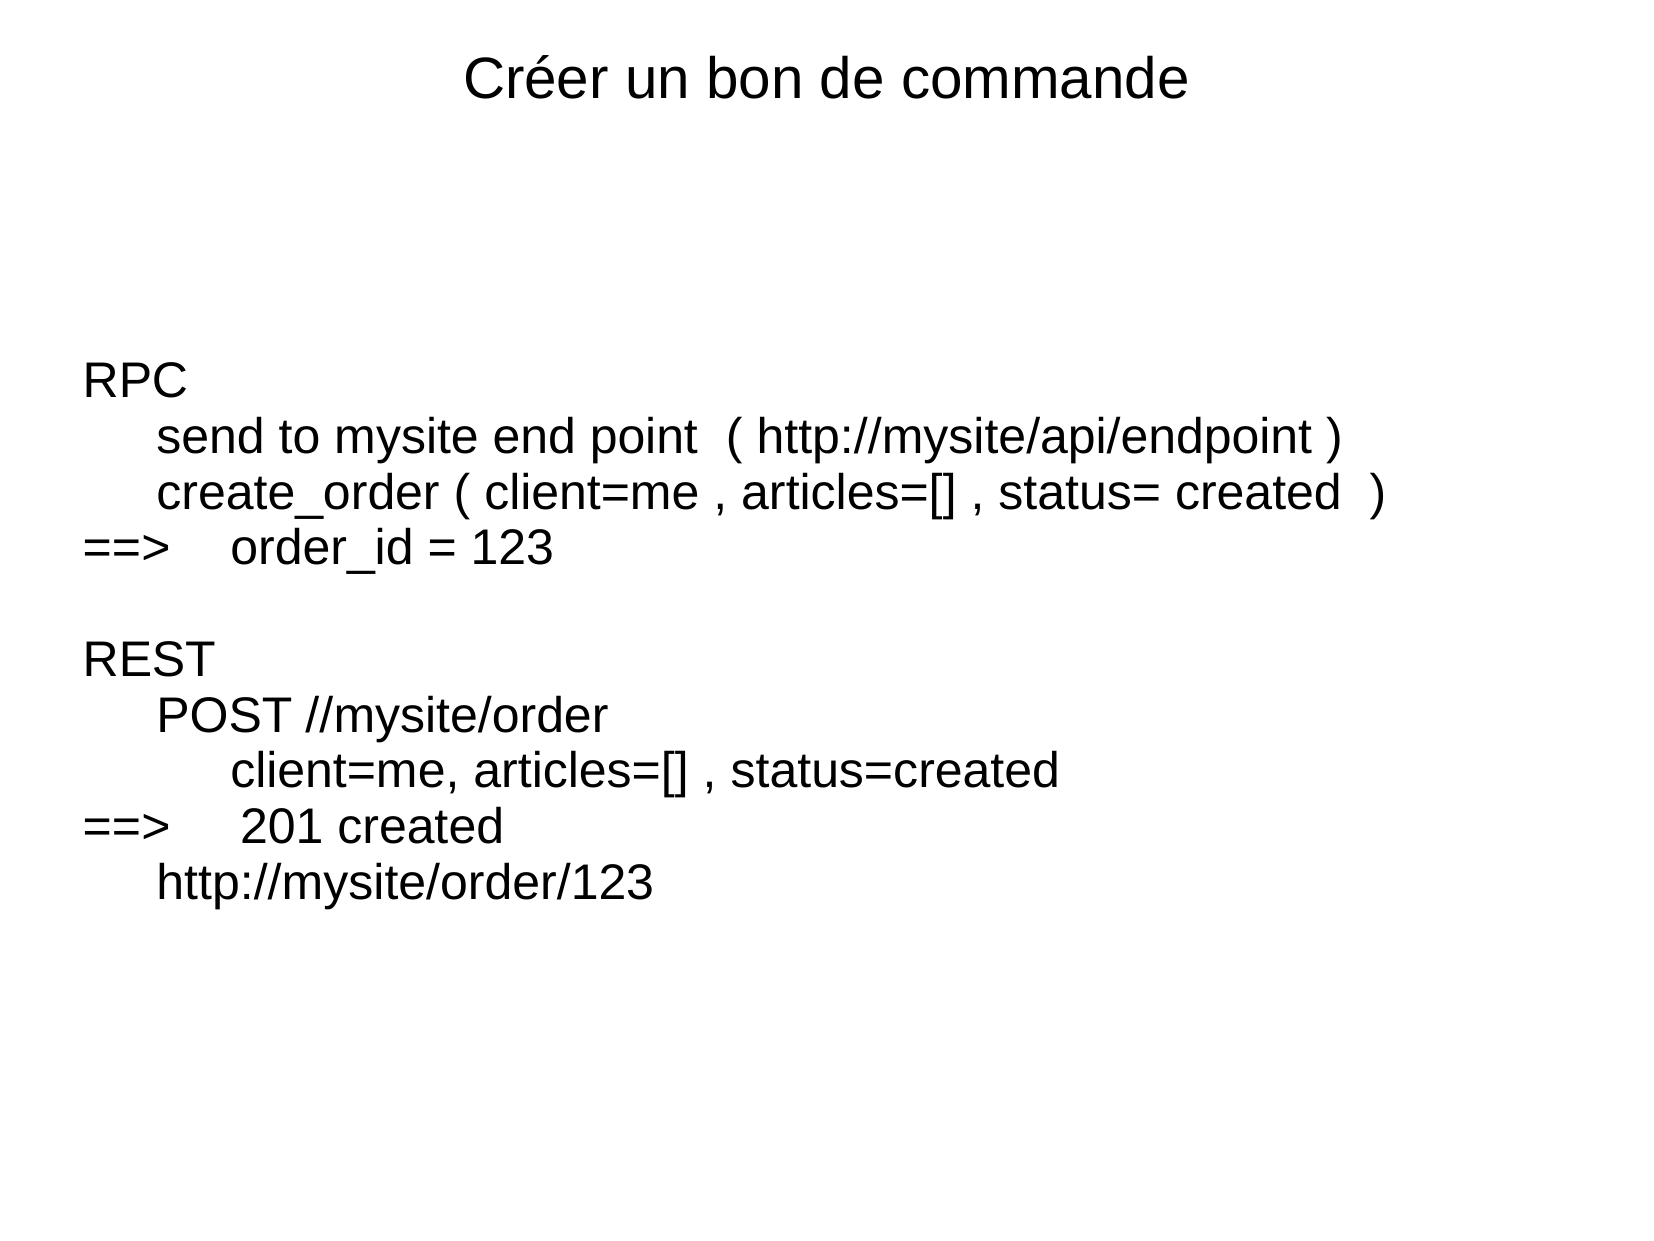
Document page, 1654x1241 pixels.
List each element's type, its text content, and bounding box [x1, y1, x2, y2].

title Créer un bon de commande [82, 38, 1571, 119]
subtitle RPC send to mysite end point ( http://mysite/api/endpoint ) create_order ( client=me , articles=[] , status= created ) ==> order_id = 123 REST POST //mysite/order client=me, articles=[] , status=created ==> 201 created http://mysite/order/123 [82, 153, 1571, 1109]
